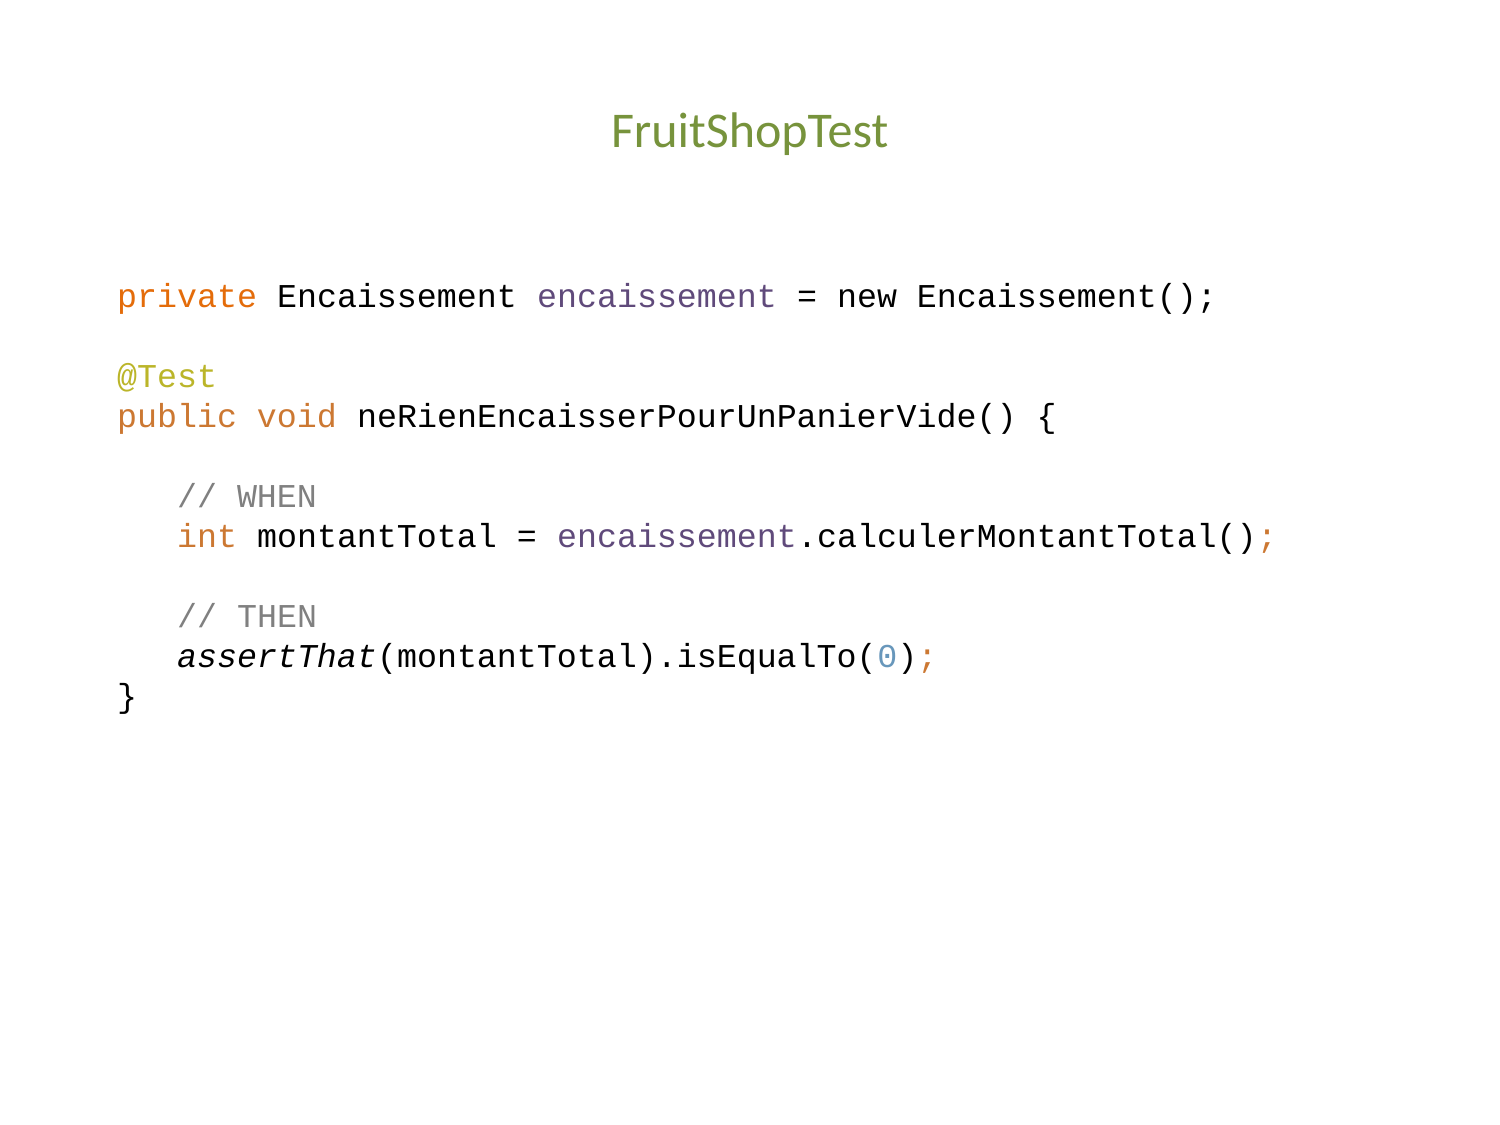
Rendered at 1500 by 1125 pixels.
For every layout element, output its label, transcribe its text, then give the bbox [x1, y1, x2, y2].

text_box FruitShopTest [596, 89, 904, 165]
text_box private Encaissement encaissement = new Encaissement(); @Test public void neRienEncaisserPourUnPanierVide() { // WHEN int montantTotal = encaissement.calculerMontantTotal(); // THEN assertThat(montantTotal).isEqualTo(0); } [102, 267, 1427, 722]
